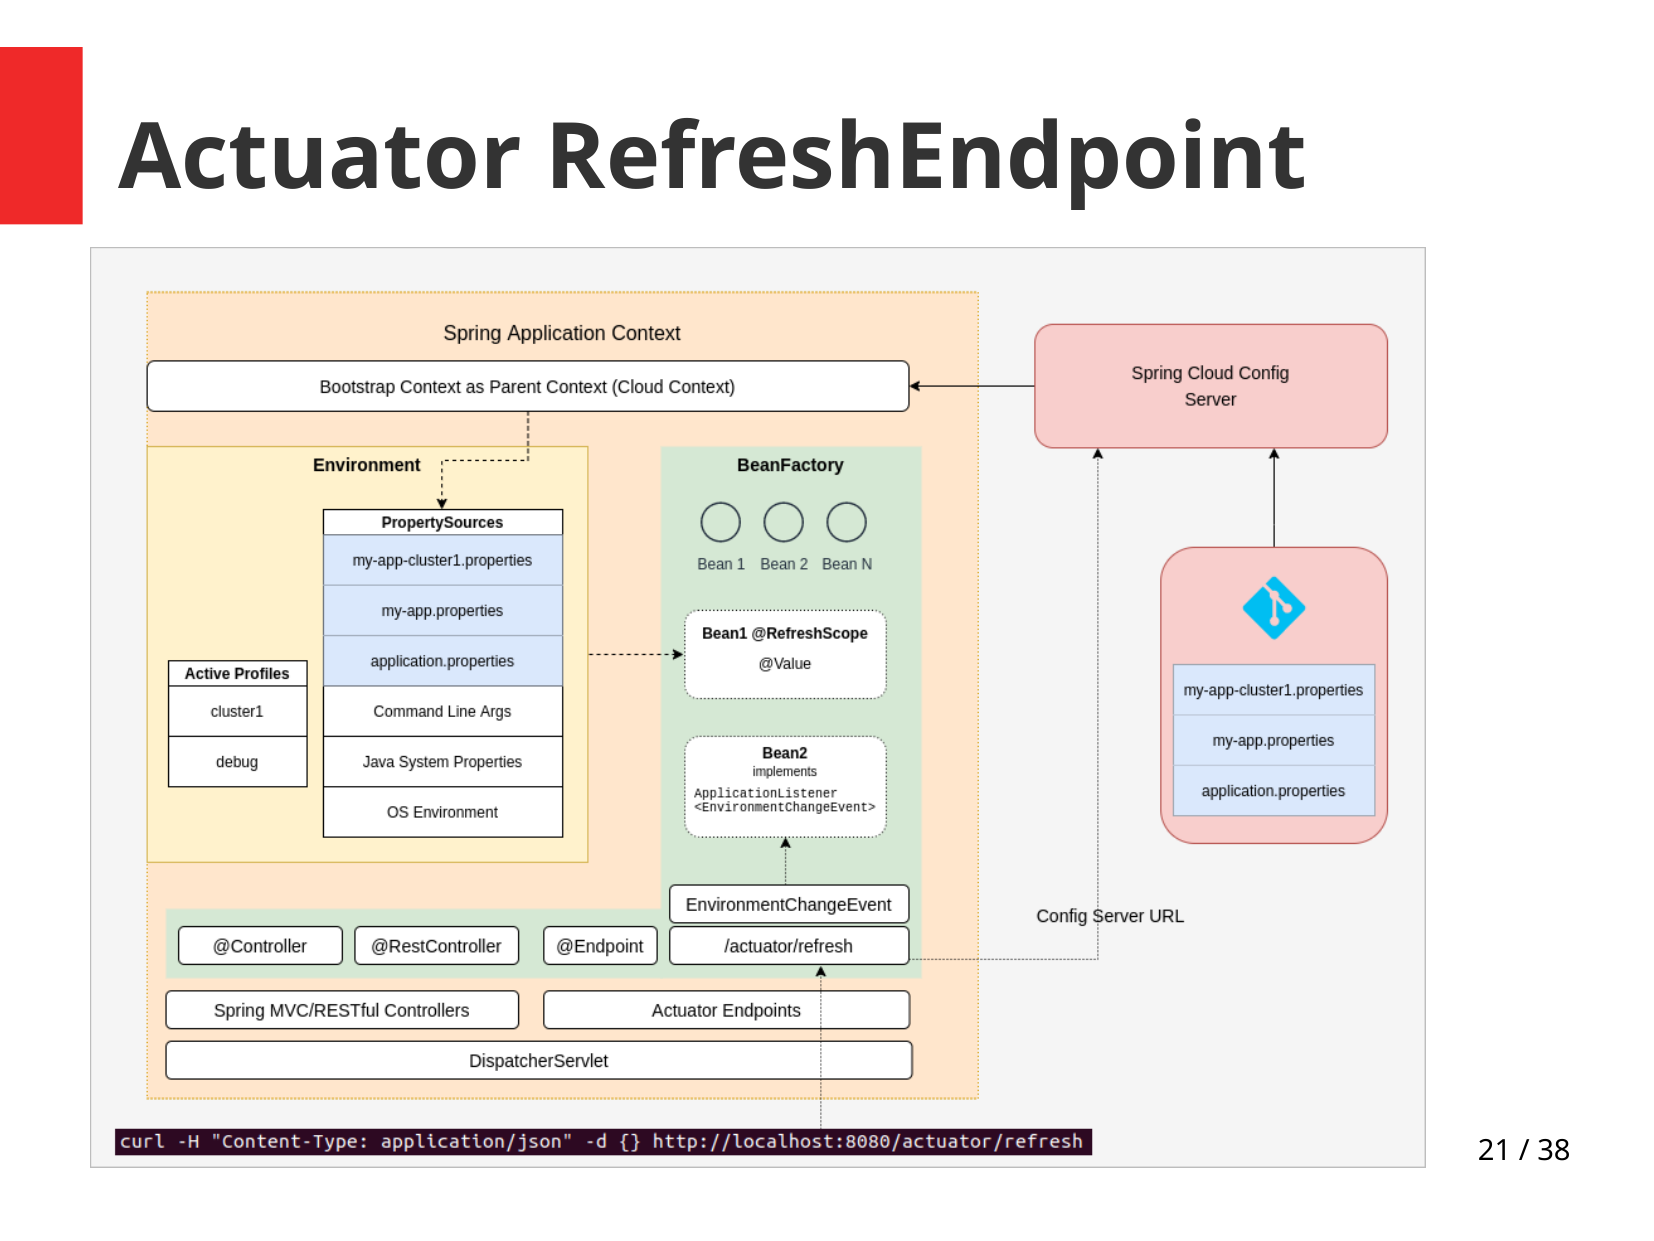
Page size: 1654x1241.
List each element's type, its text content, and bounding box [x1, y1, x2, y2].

title Actuator RefreshEndpoint [118, 46, 1571, 260]
picture [90, 247, 1426, 1168]
